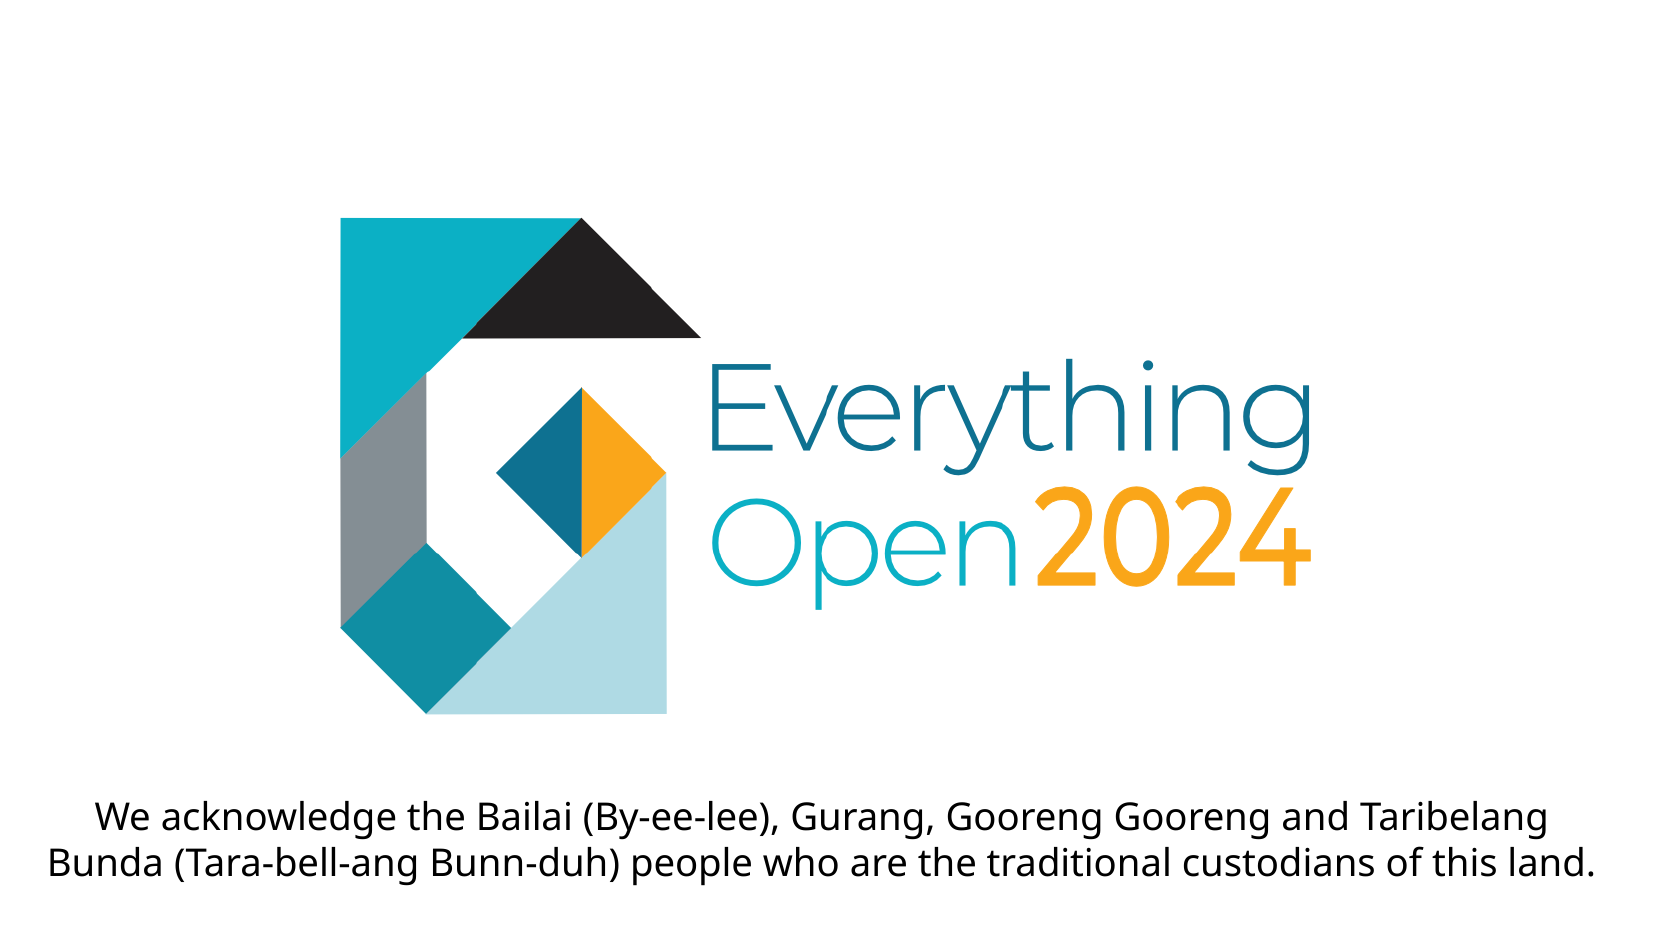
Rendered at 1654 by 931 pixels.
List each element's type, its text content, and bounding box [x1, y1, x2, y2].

picture [301, 190, 1353, 735]
title We acknowledge the Bailai (By-ee-lee), Gurang, Gooreng Gooreng and Taribelang Bunda (Tara-bell-ang Bunn-duh) people who are the traditional custodians of this land. [22, 762, 1622, 915]
